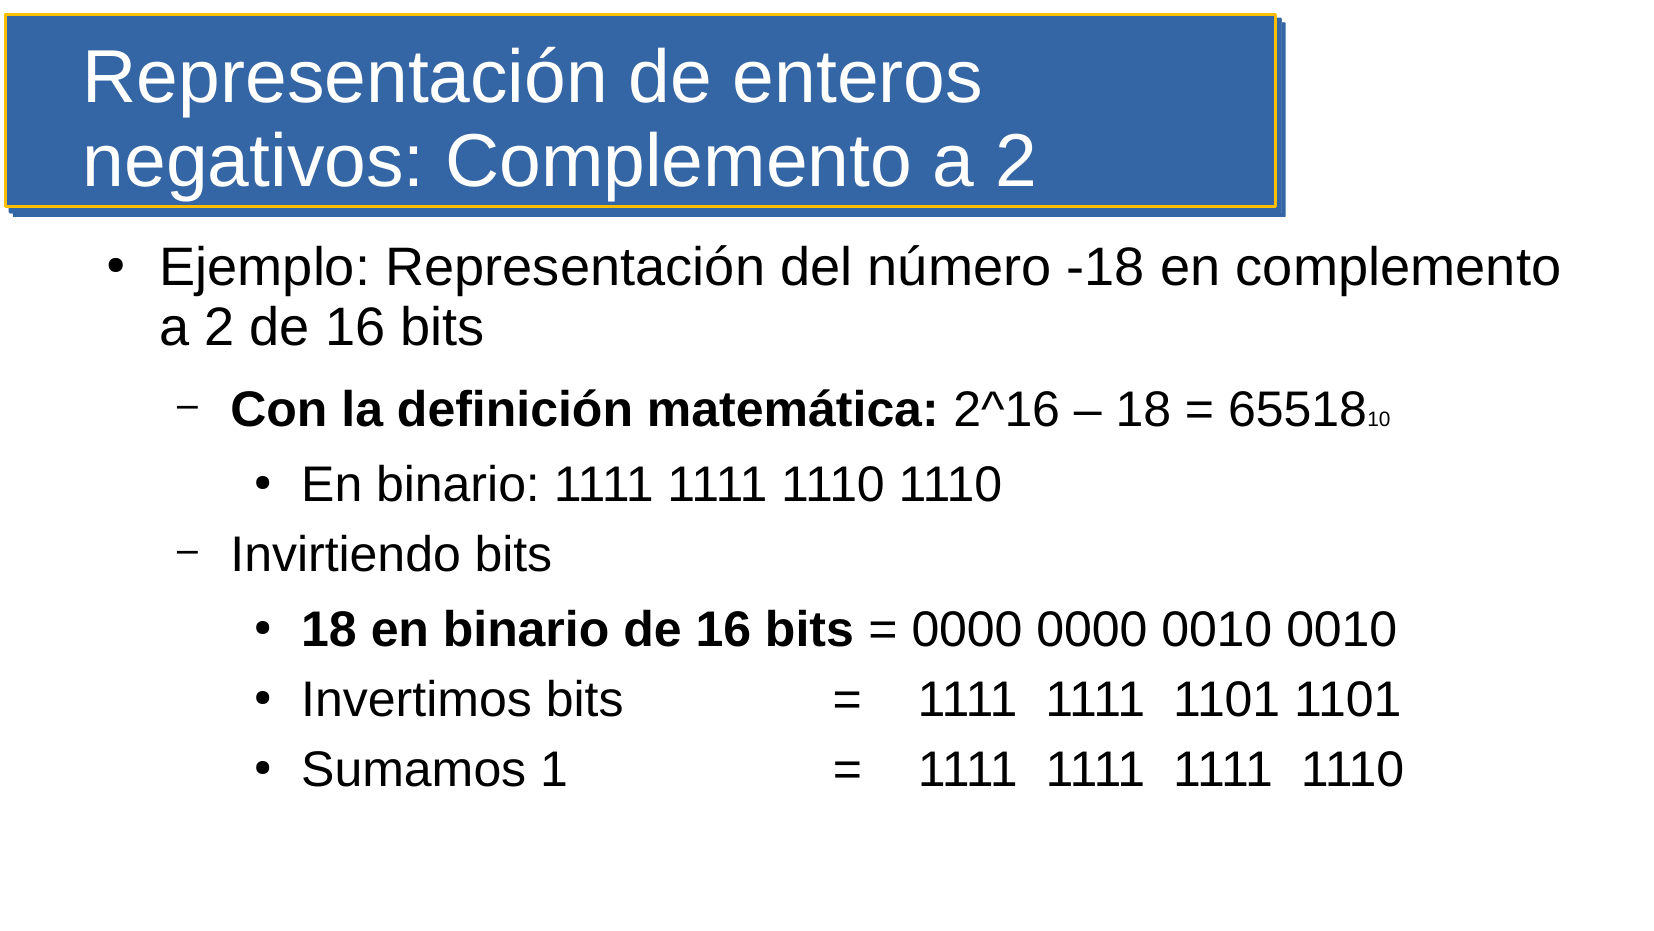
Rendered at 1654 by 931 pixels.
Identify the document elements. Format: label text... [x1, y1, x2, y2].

list Ejemplo: Representación del número -18 en complemento a 2 de 16 bits Con la definición matemática: 2^16 – 18 = 6551810 En binario: 1111 1111 1110 1110 Invirtiendo bits 18 en binario de 16 bits = 0000 0000 0010 0010 Invertimos bits = 1111 1111 1101 1101 Sumamos 1 = 1111 1111 1111 1110 [88, 236, 1565, 798]
title Representación de enteros negativos: Complemento a 2 [82, 34, 1235, 203]
